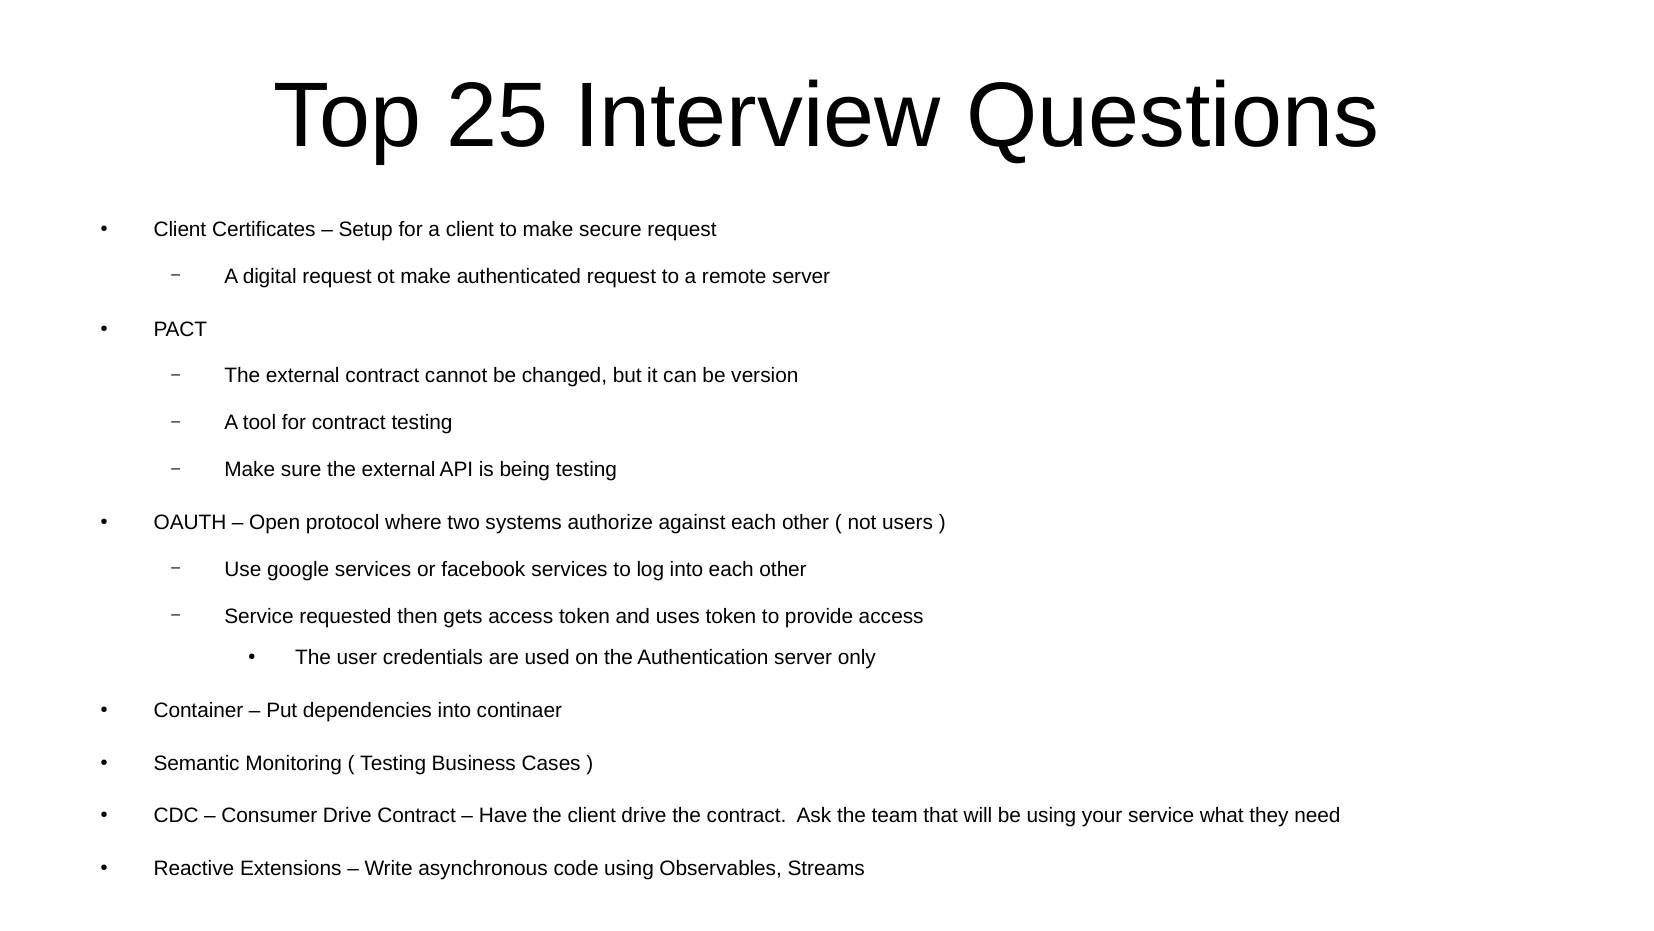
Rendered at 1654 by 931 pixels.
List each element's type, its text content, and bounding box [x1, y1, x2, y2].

list Client Certificates – Setup for a client to make secure request A digital request ot make authenticated request to a remote server PACT The external contract cannot be changed, but it can be version A tool for contract testing Make sure the external API is being testing OAUTH – Open protocol where two systems authorize against each other ( not users ) Use google services or facebook services to log into each other Service requested then gets access token and uses token to provide access The user credentials are used on the Authentication server only Container – Put dependencies into continaer Semantic Monitoring ( Testing Business Cases ) CDC – Consumer Drive Contract – Have the client drive the contract. Ask the team that will be using your service what they need Reactive Extensions – Write asynchronous code using Observables, Streams [82, 217, 1636, 916]
title Top 25 Interview Questions [82, 37, 1571, 193]
